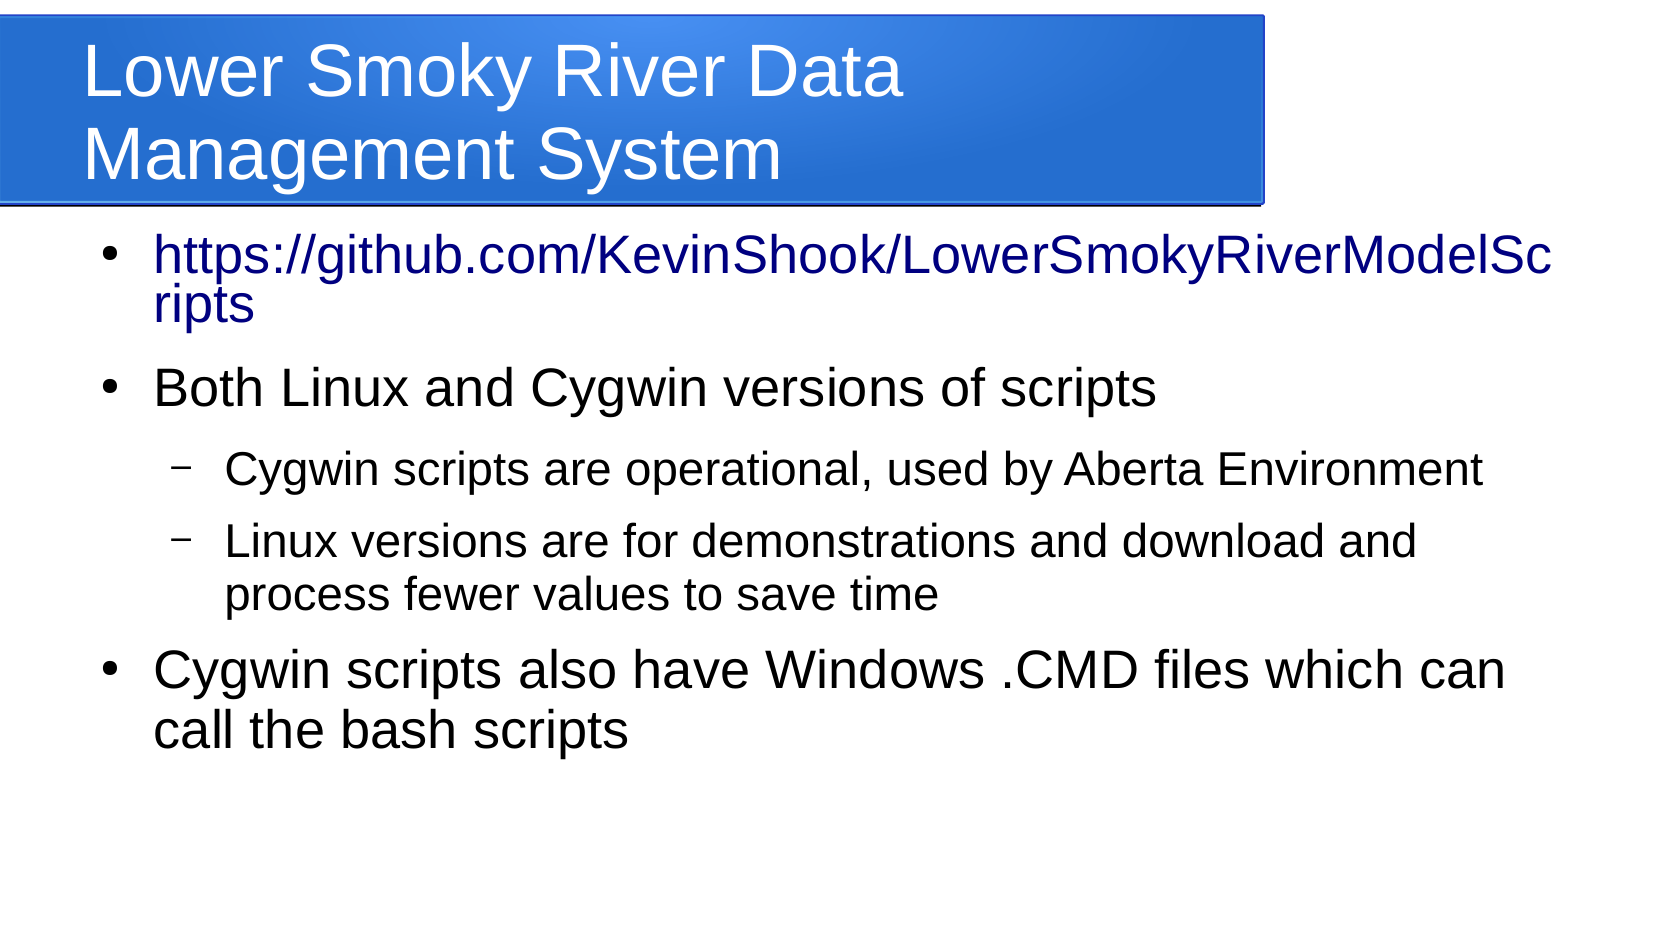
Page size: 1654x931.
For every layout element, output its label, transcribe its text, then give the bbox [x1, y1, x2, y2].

title Lower Smoky River Data Management System [82, 29, 1235, 195]
list https://github.com/KevinShook/LowerSmokyRiverModelScripts Both Linux and Cygwin versions of scripts Cygwin scripts are operational, used by Aberta Environment Linux versions are for demonstrations and download and process fewer values to save time Cygwin scripts also have Windows .CMD files which can call the bash scripts [82, 224, 1571, 856]
